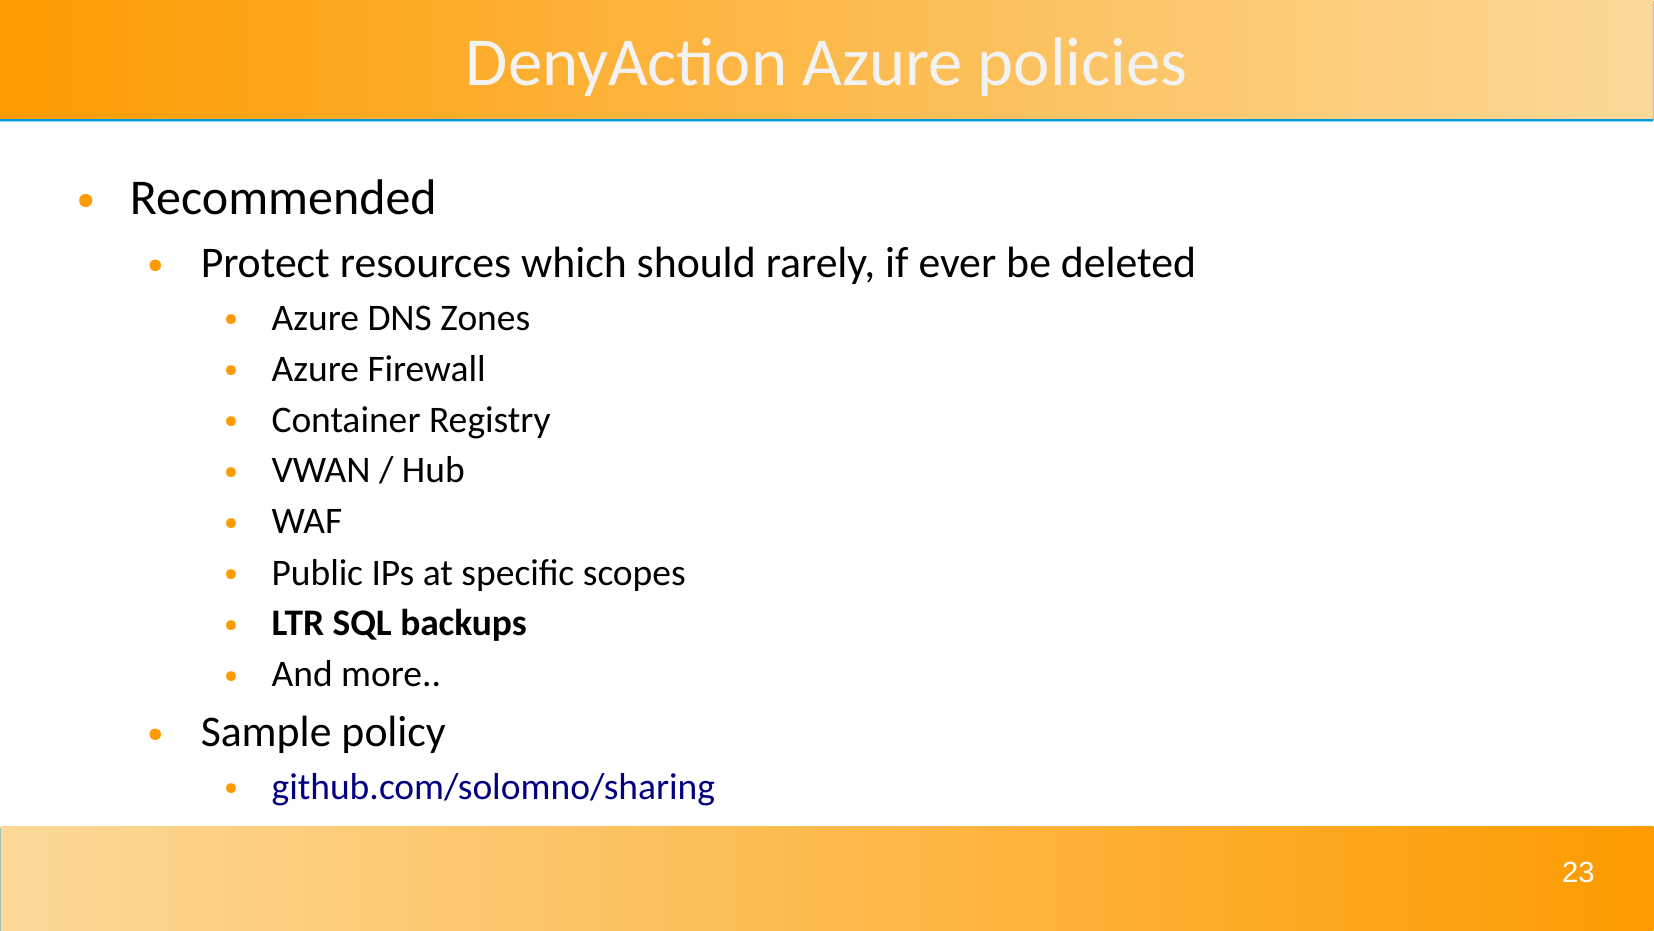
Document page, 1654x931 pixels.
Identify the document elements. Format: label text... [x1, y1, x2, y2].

list Recommended Protect resources which should rarely, if ever be deleted Azure DNS Zones Azure Firewall Container Registry VWAN / Hub WAF Public IPs at specific scopes LTR SQL backups And more.. Sample policy github.com/solomno/sharing [59, 177, 1595, 768]
title DenyAction Azure policies [59, 29, 1595, 108]
